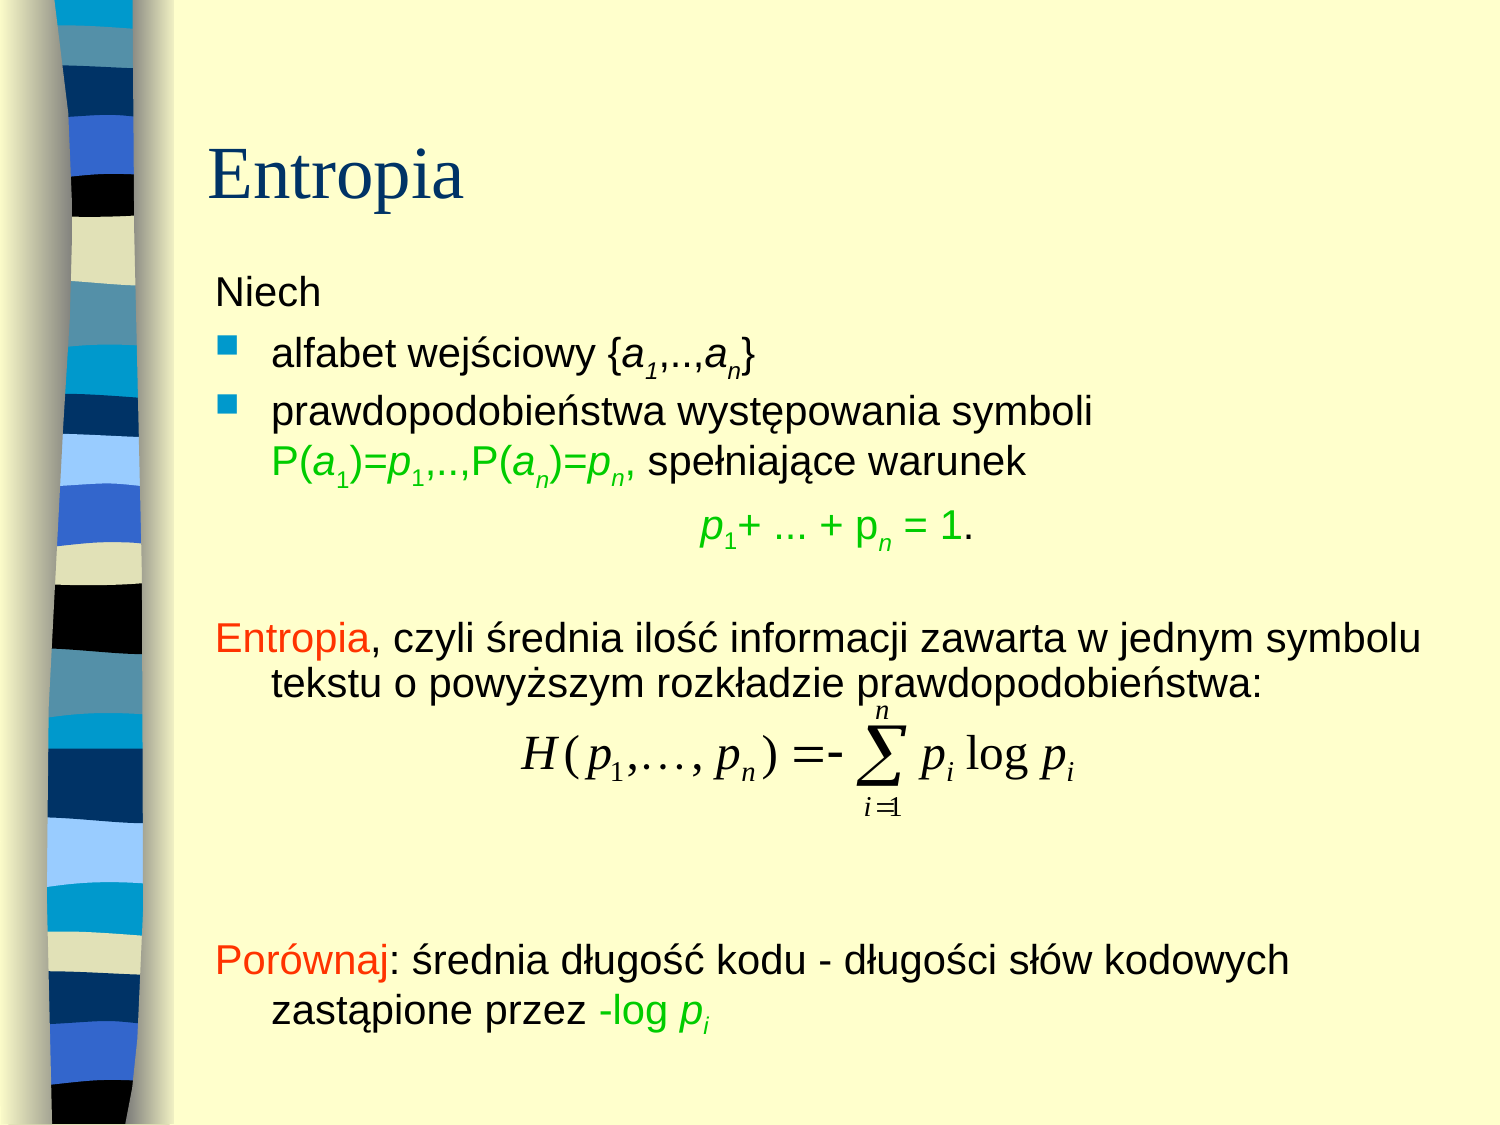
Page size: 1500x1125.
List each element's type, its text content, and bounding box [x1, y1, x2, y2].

chart [512, 687, 1088, 828]
list [174, 237, 1450, 913]
text_box Niech alfabet wejściowy {a1,..,an} prawdopodobieństwa występowania symboli P(a1)=p1,..,P(an)=pn, spełniające warunek p1+ ... + pn = 1. Entropia, czyli średnia ilość informacji zawarta w jednym symbolu tekstu o powyższym rozkładzie prawdopodobieństwa: Porównaj: średnia długość kodu - długości słów kodowych zastąpione przez -log pi [200, 262, 1476, 938]
title Entropia [192, 74, 1468, 262]
